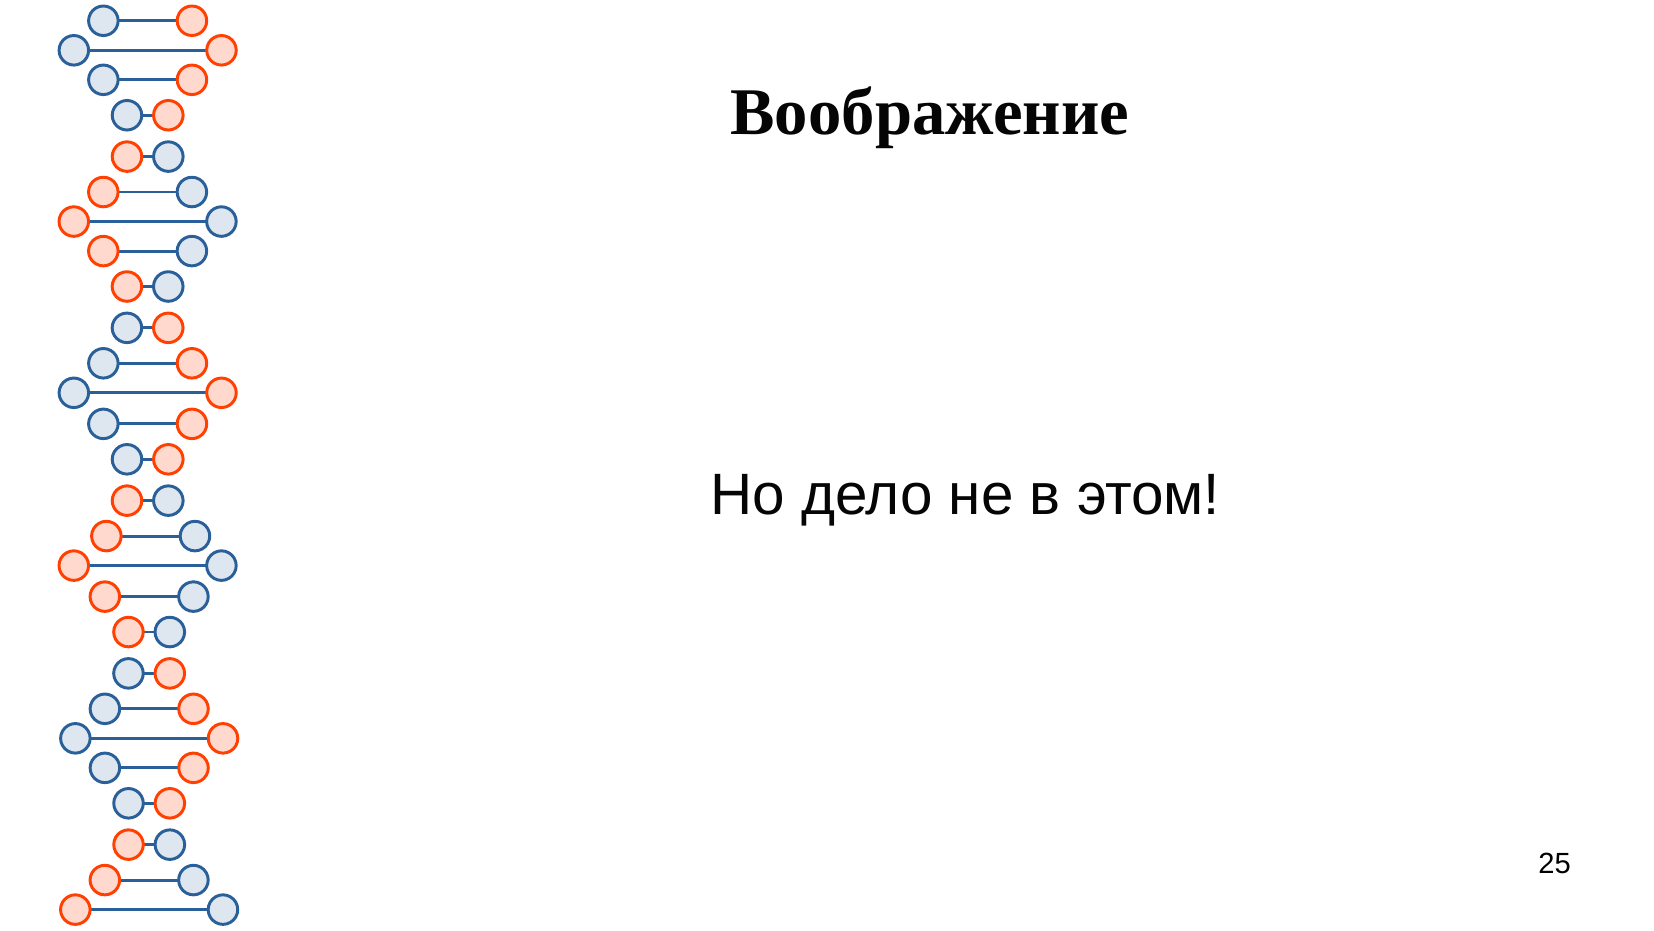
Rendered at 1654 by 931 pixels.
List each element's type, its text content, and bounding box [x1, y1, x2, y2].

list Но дело не в этом! [265, 224, 1595, 764]
title Воображение [265, 35, 1595, 189]
